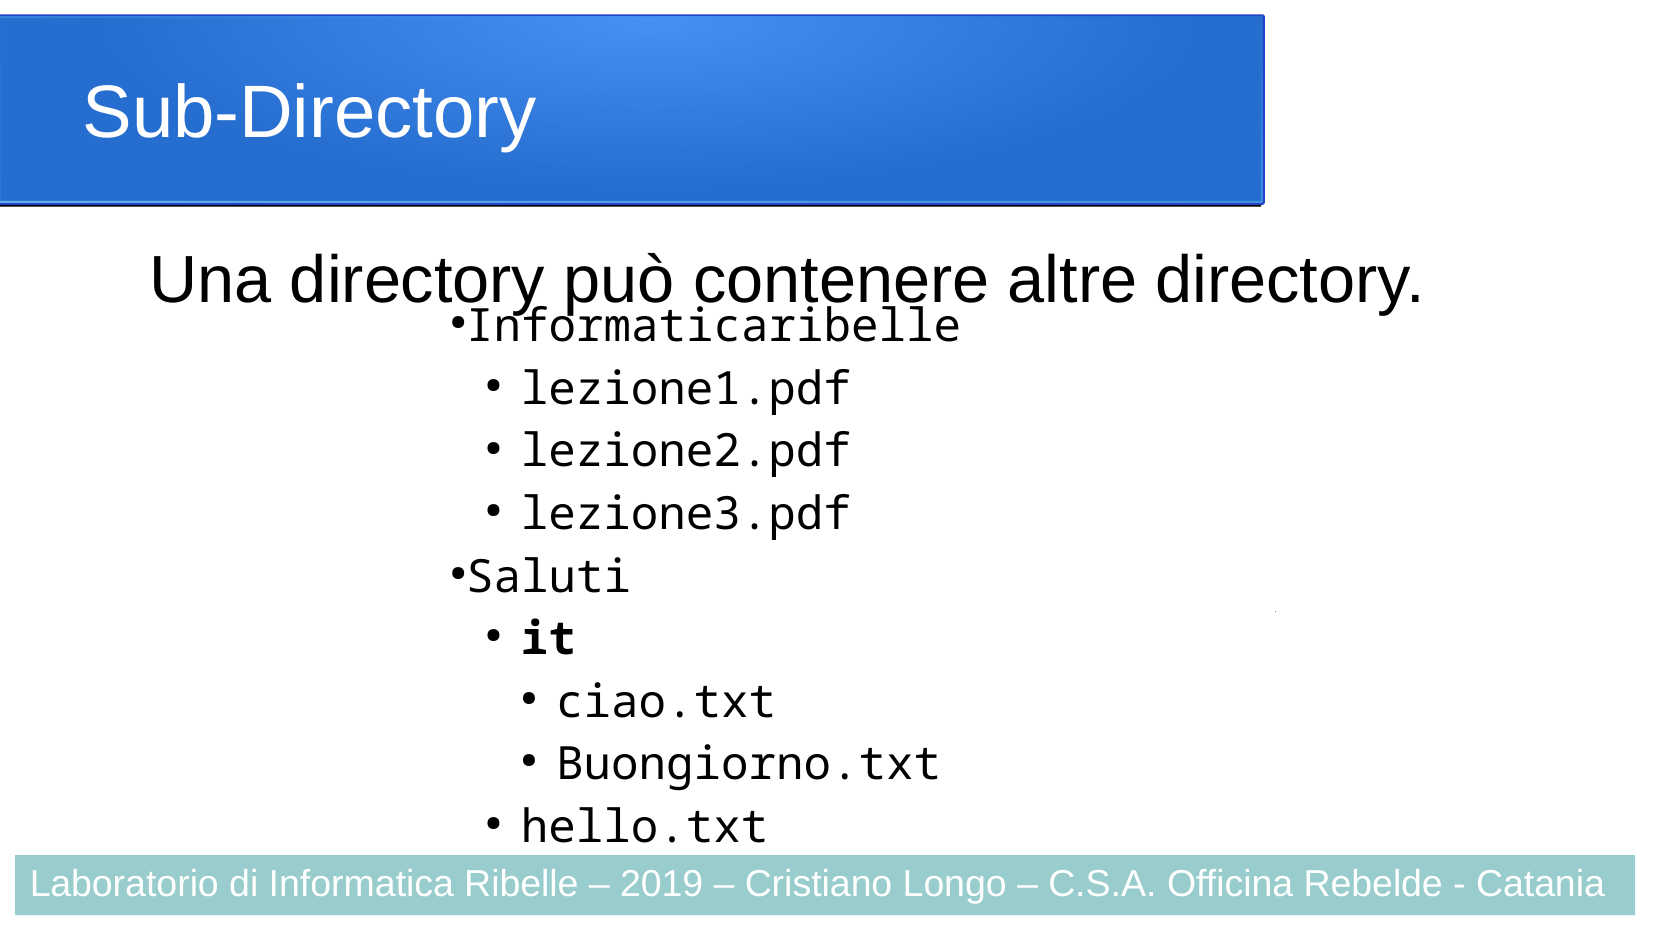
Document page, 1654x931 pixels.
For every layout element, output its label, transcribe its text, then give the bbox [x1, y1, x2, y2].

subtitle Una directory può contenere altre directory. [0, 198, 1591, 361]
text_box Laboratorio di Informatica Ribelle – 2019 – Cristiano Longo – C.S.A. Officina Rebelde - Catania [15, 855, 1636, 916]
text_box Informaticaribelle lezione1.pdf lezione2.pdf lezione3.pdf Saluti it ciao.txt Buongiorno.txt hello.txt [450, 368, 1276, 856]
title Sub-Directory [82, 35, 1235, 189]
